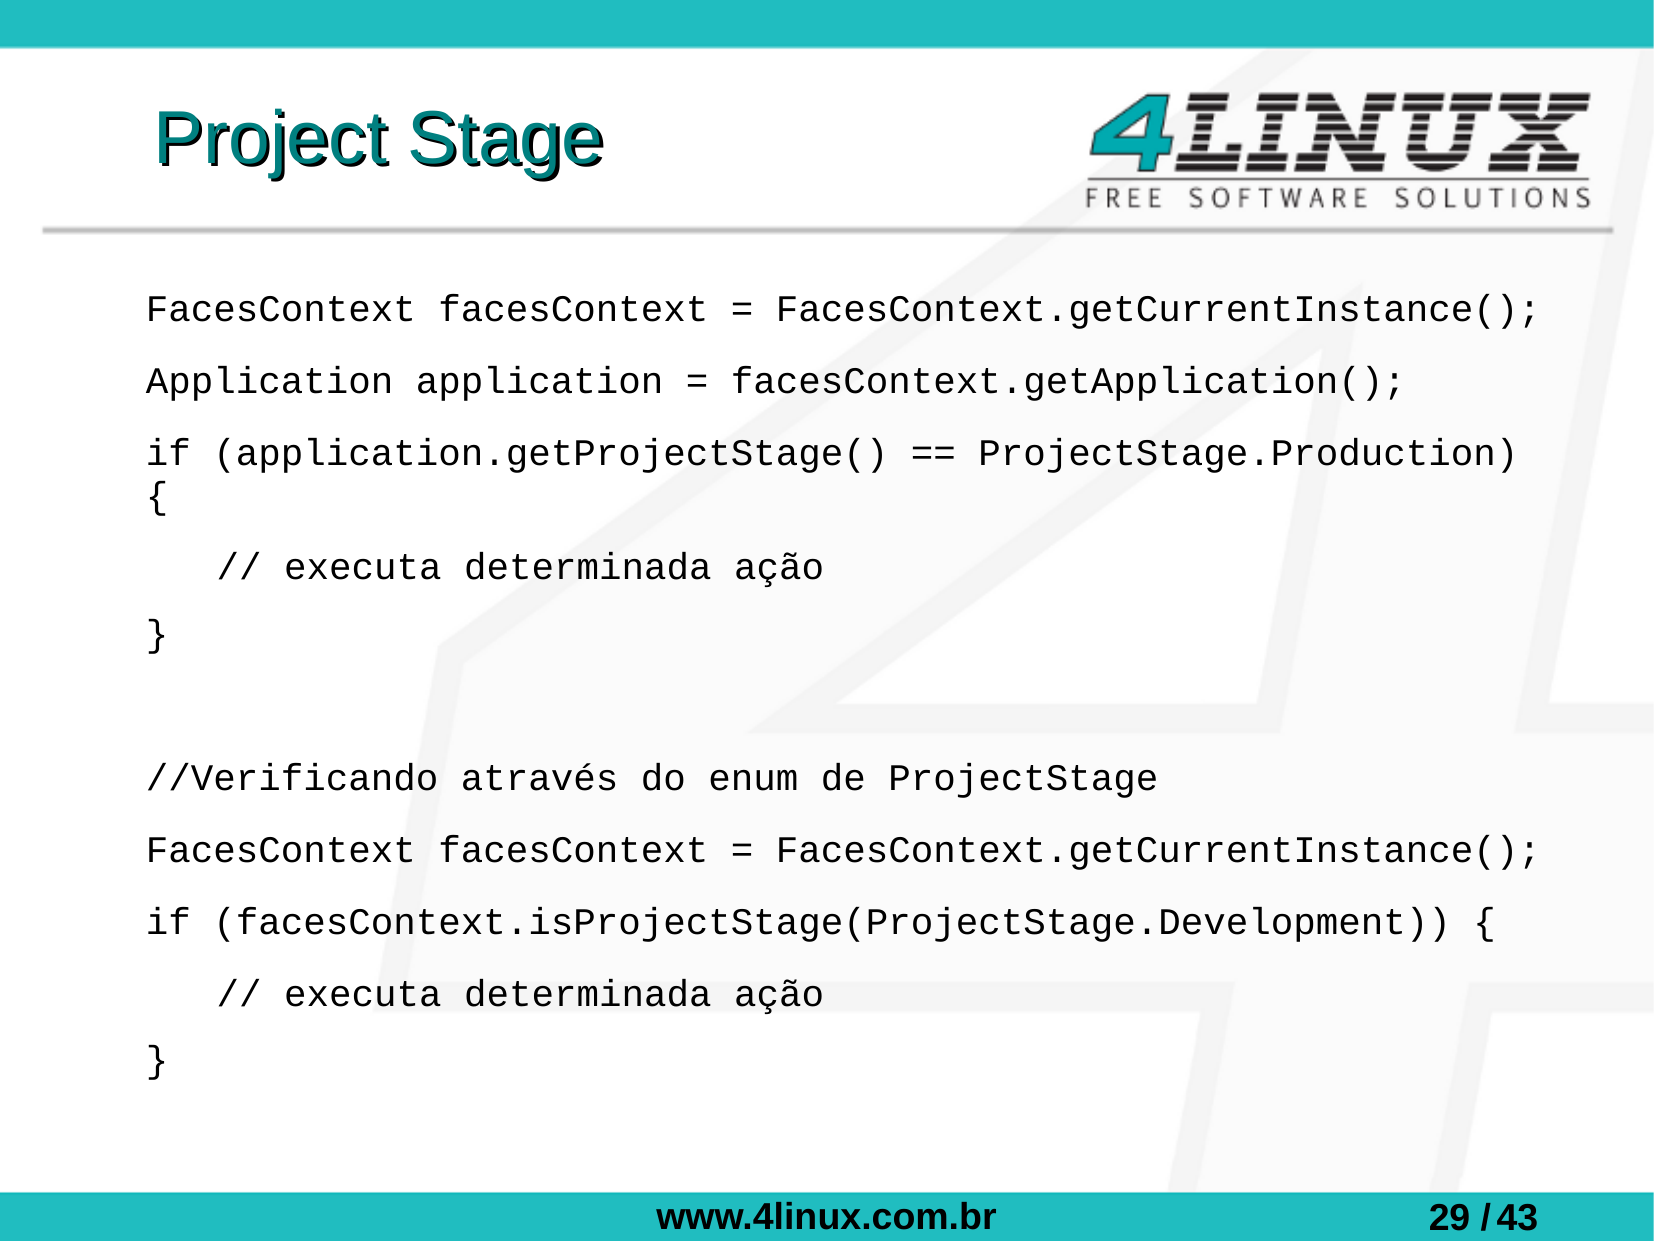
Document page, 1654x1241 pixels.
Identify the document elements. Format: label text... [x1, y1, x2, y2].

list FacesContext facesContext = FacesContext.getCurrentInstance(); Application application = facesContext.getApplication(); if (application.getProjectStage() == ProjectStage.Production) { // executa determinada ação } //Verificando através do enum de ProjectStage FacesContext facesContext = FacesContext.getCurrentInstance(); if (facesContext.isProjectStage(ProjectStage.Development)) { // executa determinada ação } [75, 290, 1564, 1163]
picture [0, 0, 1654, 1241]
title Project Stage [82, 49, 1051, 226]
